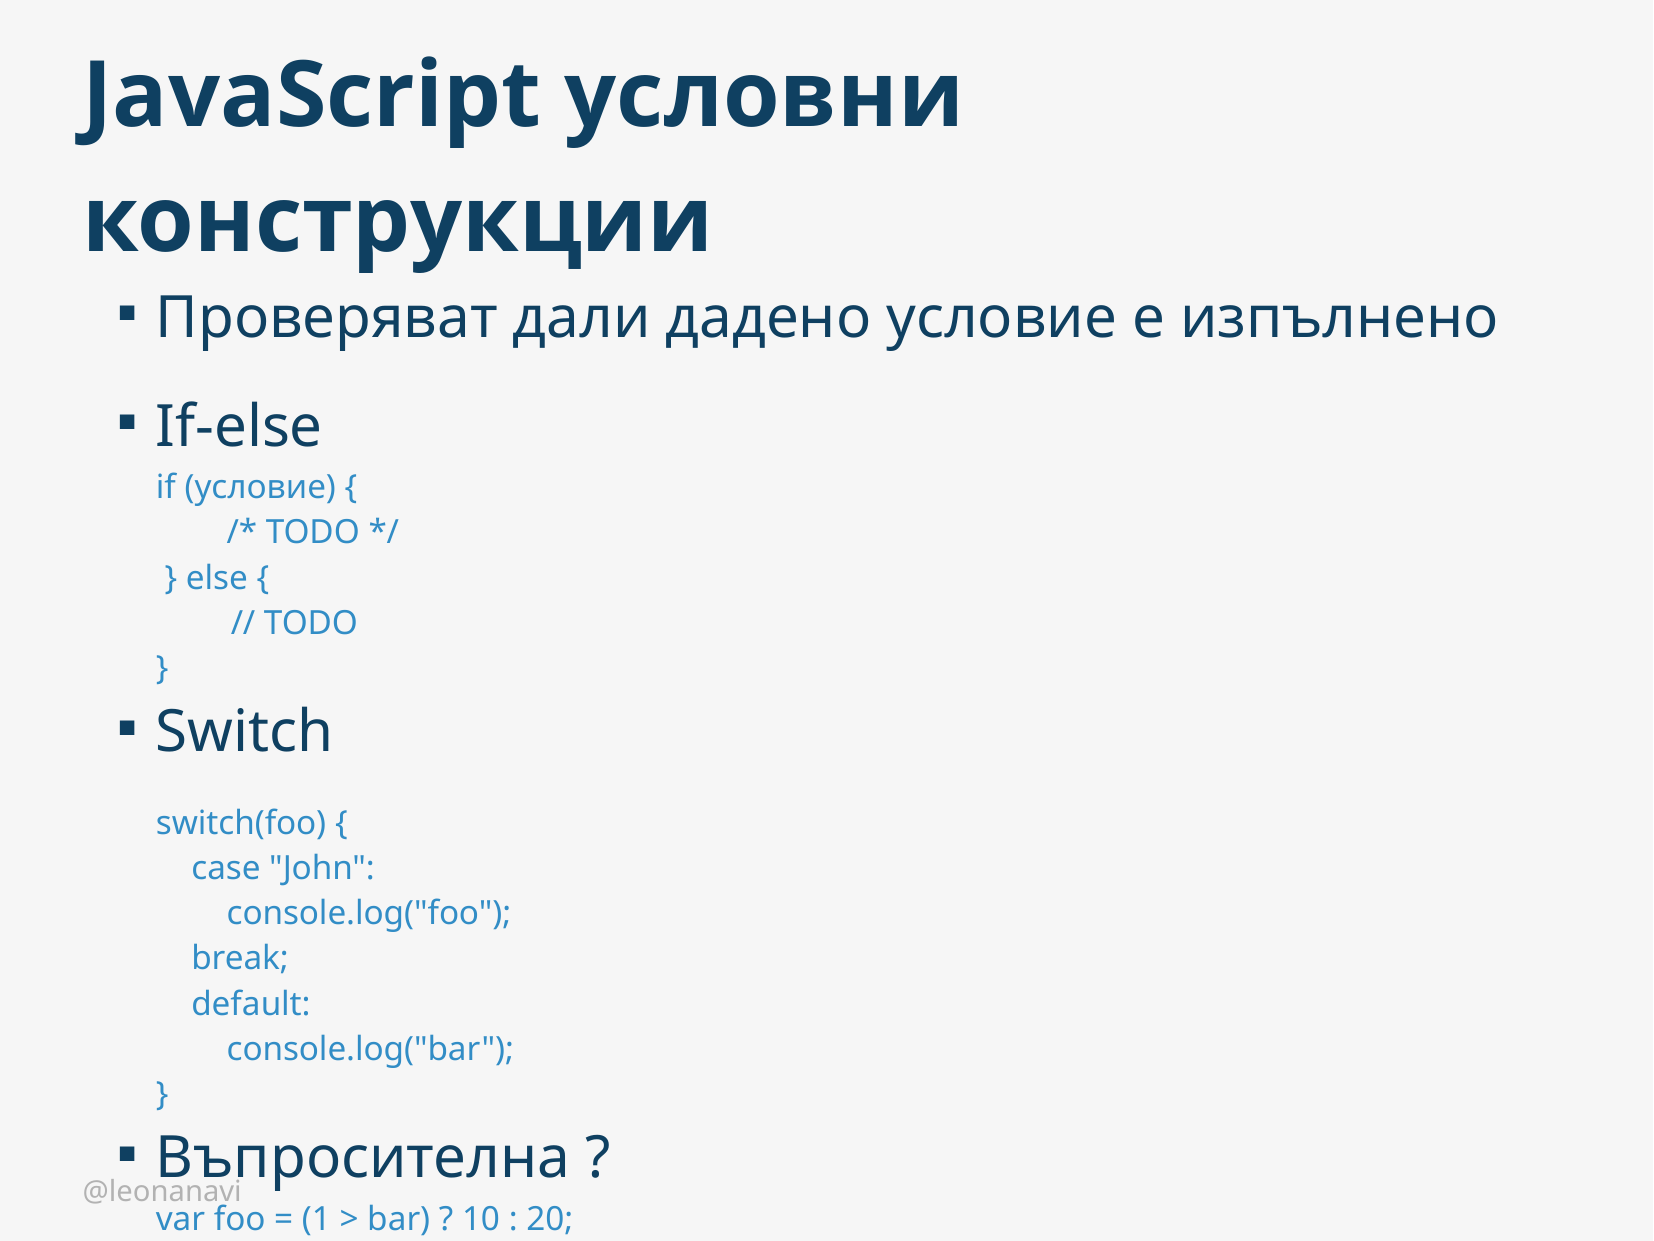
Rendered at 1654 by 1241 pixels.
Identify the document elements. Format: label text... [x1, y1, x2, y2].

title JavaScript условни конструкции [82, 49, 1571, 257]
text_box Проверяват дали дадено условие е изпълнено If-else if (условие) { /* TODO */ } else { // TODO } Switch switch(foo) { case "John": console.log("foo"); break; default: console.log("bar"); } Въпросителна ? var foo = (1 > bar) ? 10 : 20; [105, 267, 1621, 1241]
